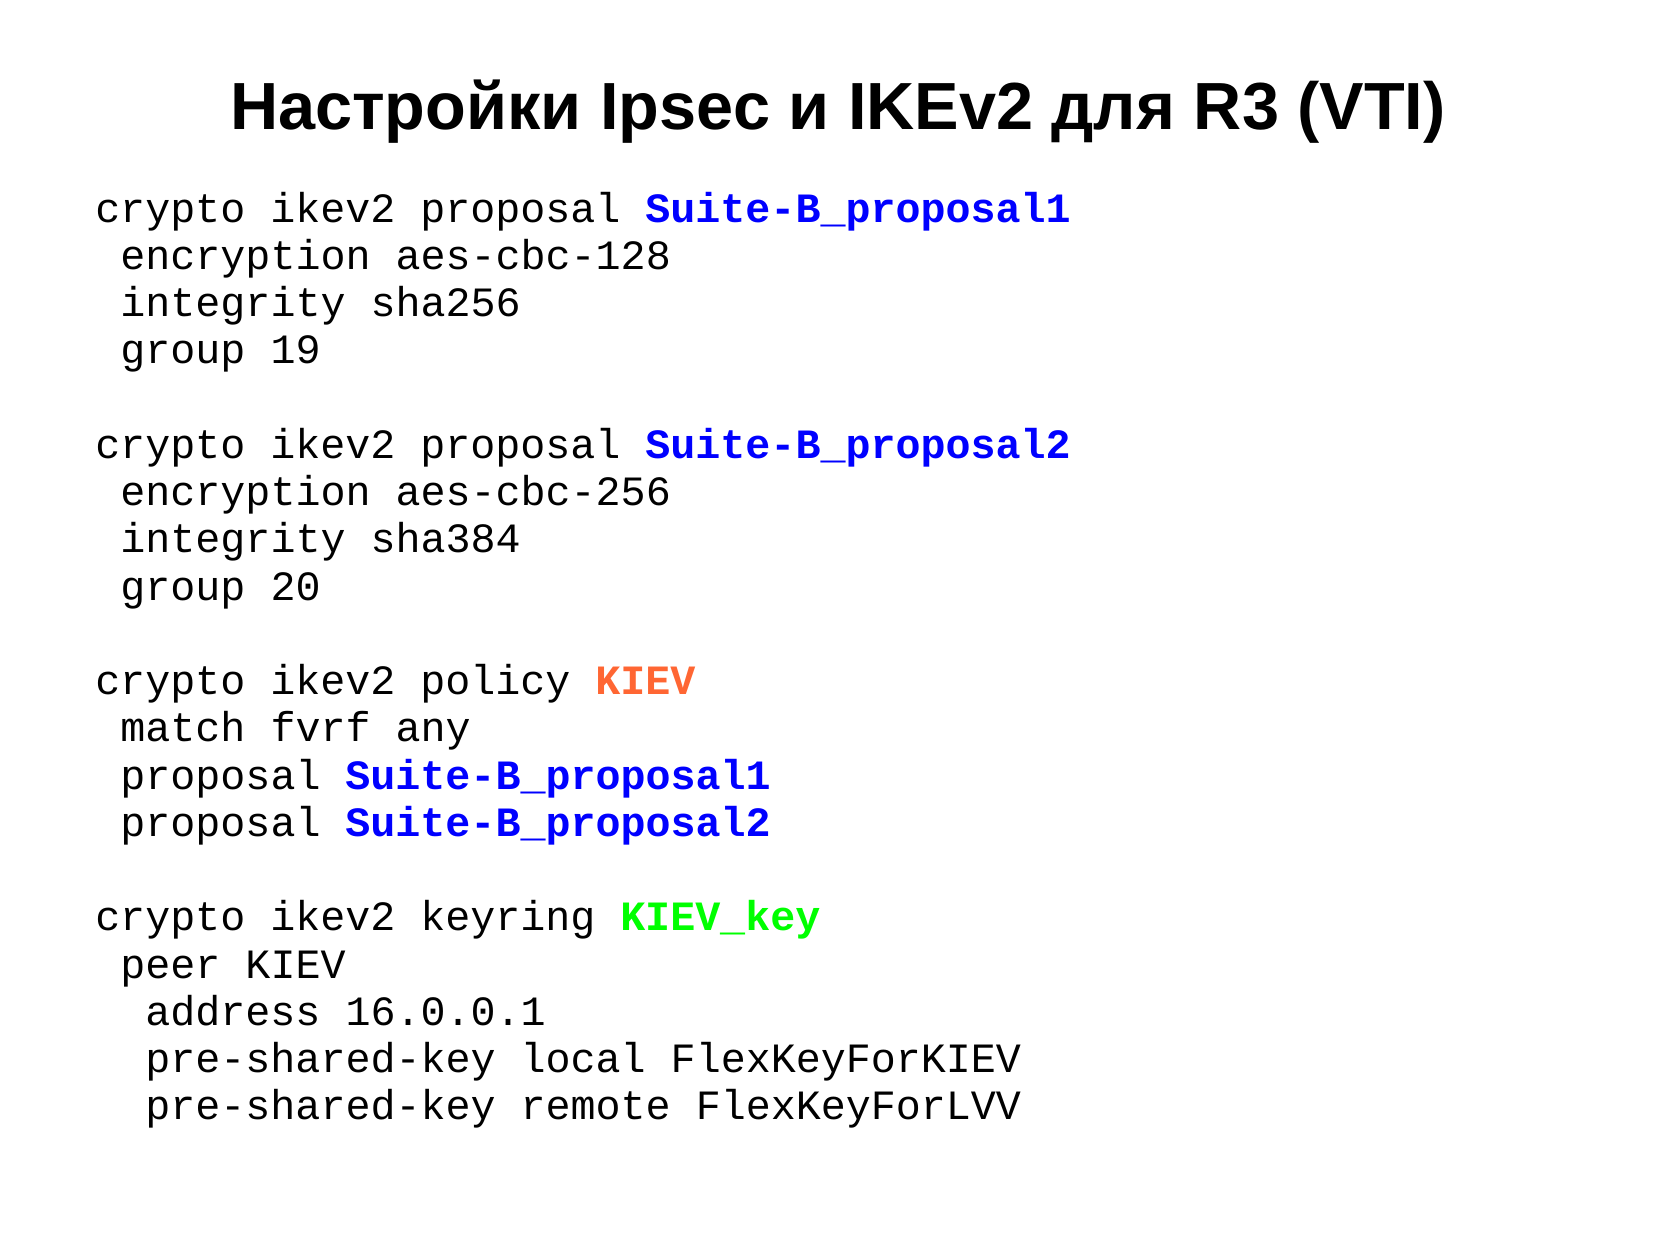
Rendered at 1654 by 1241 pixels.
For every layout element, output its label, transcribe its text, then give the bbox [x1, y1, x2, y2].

text_box Настройки Ipsec и IKEv2 для R3 (VTI) [64, 37, 1613, 151]
list crypto ikev2 proposal Suite-B_proposal1 encryption aes-cbc-128 integrity sha256 group 19 crypto ikev2 proposal Suite-B_proposal2 encryption aes-cbc-256 integrity sha384 group 20 crypto ikev2 policy KIEV match fvrf any proposal Suite-B_proposal1 proposal Suite-B_proposal2 crypto ikev2 keyring KIEV_key peer KIEV address 16.0.0.1 pre-shared-key local FlexKeyForKIEV pre-shared-key remote FlexKeyForLVV [95, 187, 1538, 1208]
